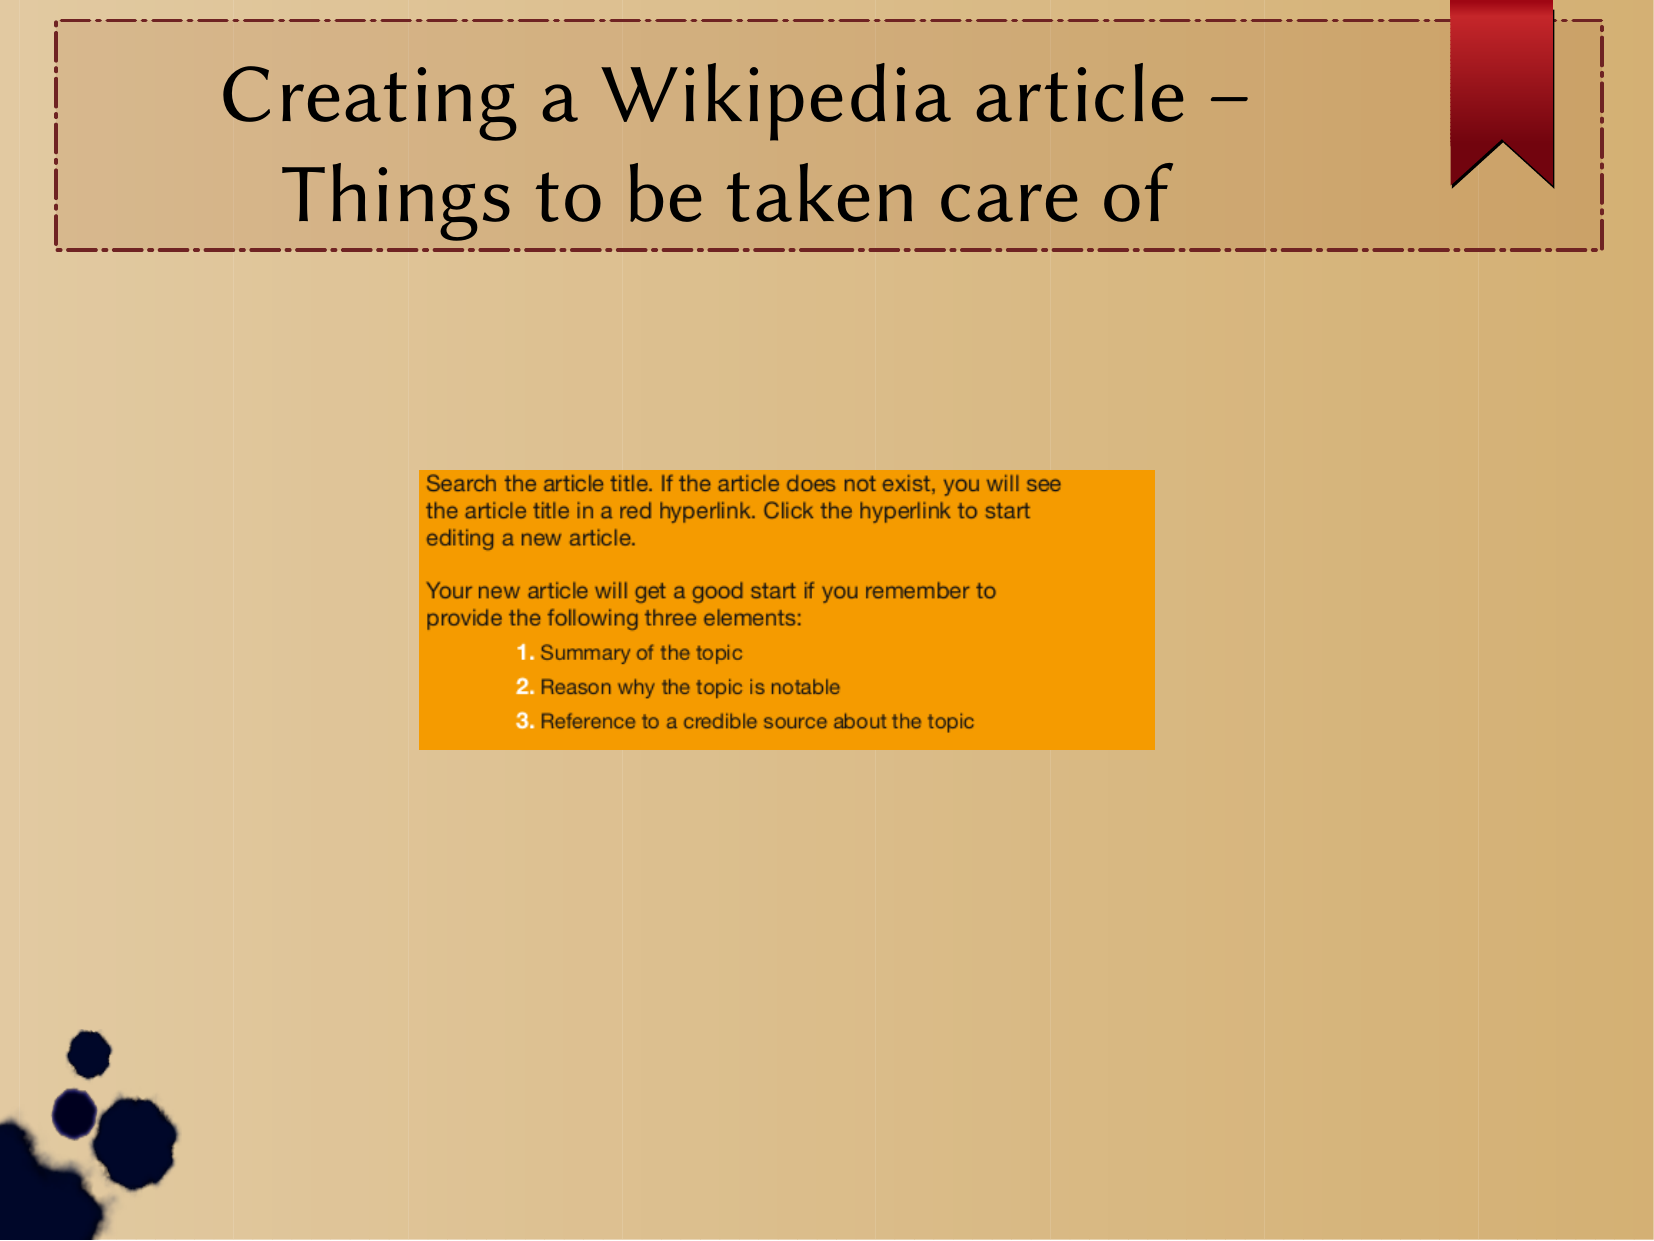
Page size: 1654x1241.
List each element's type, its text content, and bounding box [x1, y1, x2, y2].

text_box Creating a Wikipedia article – Things to be taken care of [82, 13, 1412, 262]
picture [419, 470, 1155, 750]
